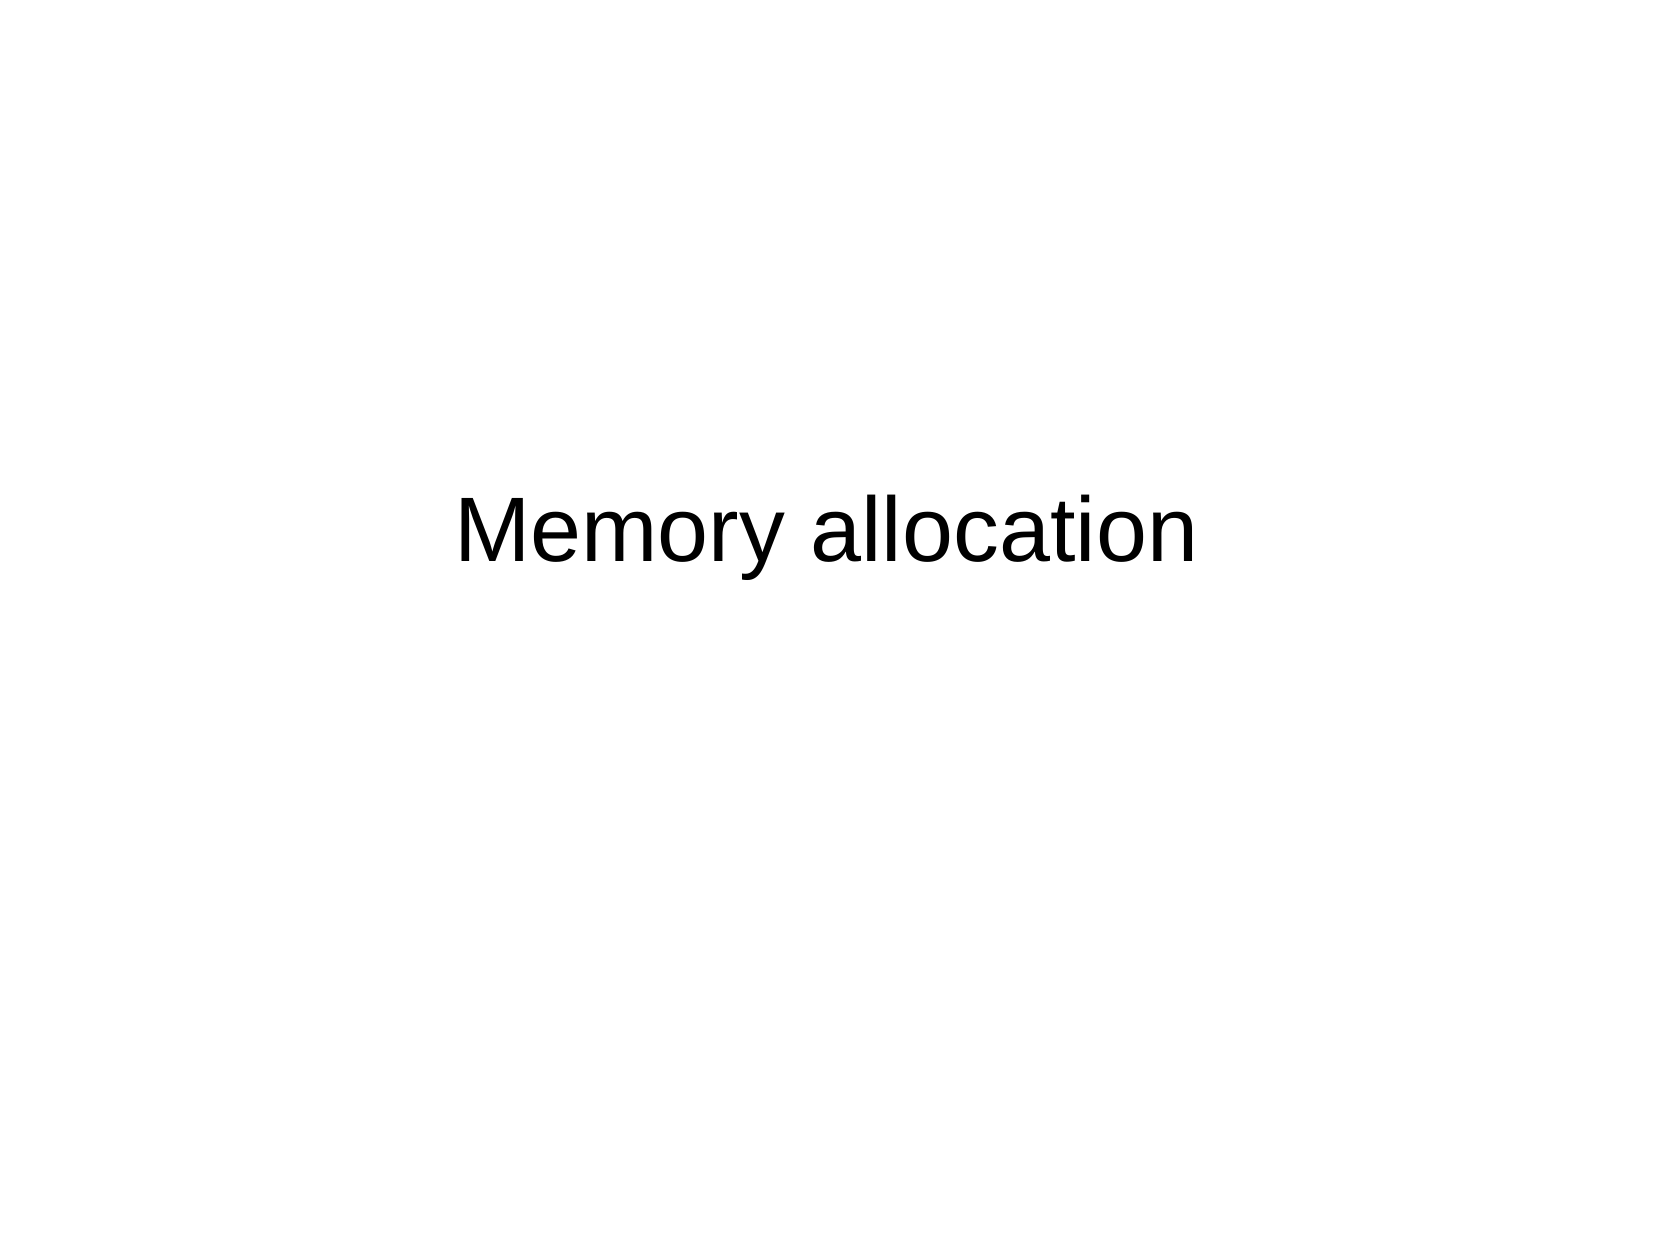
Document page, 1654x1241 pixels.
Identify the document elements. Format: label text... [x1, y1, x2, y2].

subtitle Memory allocation [82, 49, 1571, 1010]
